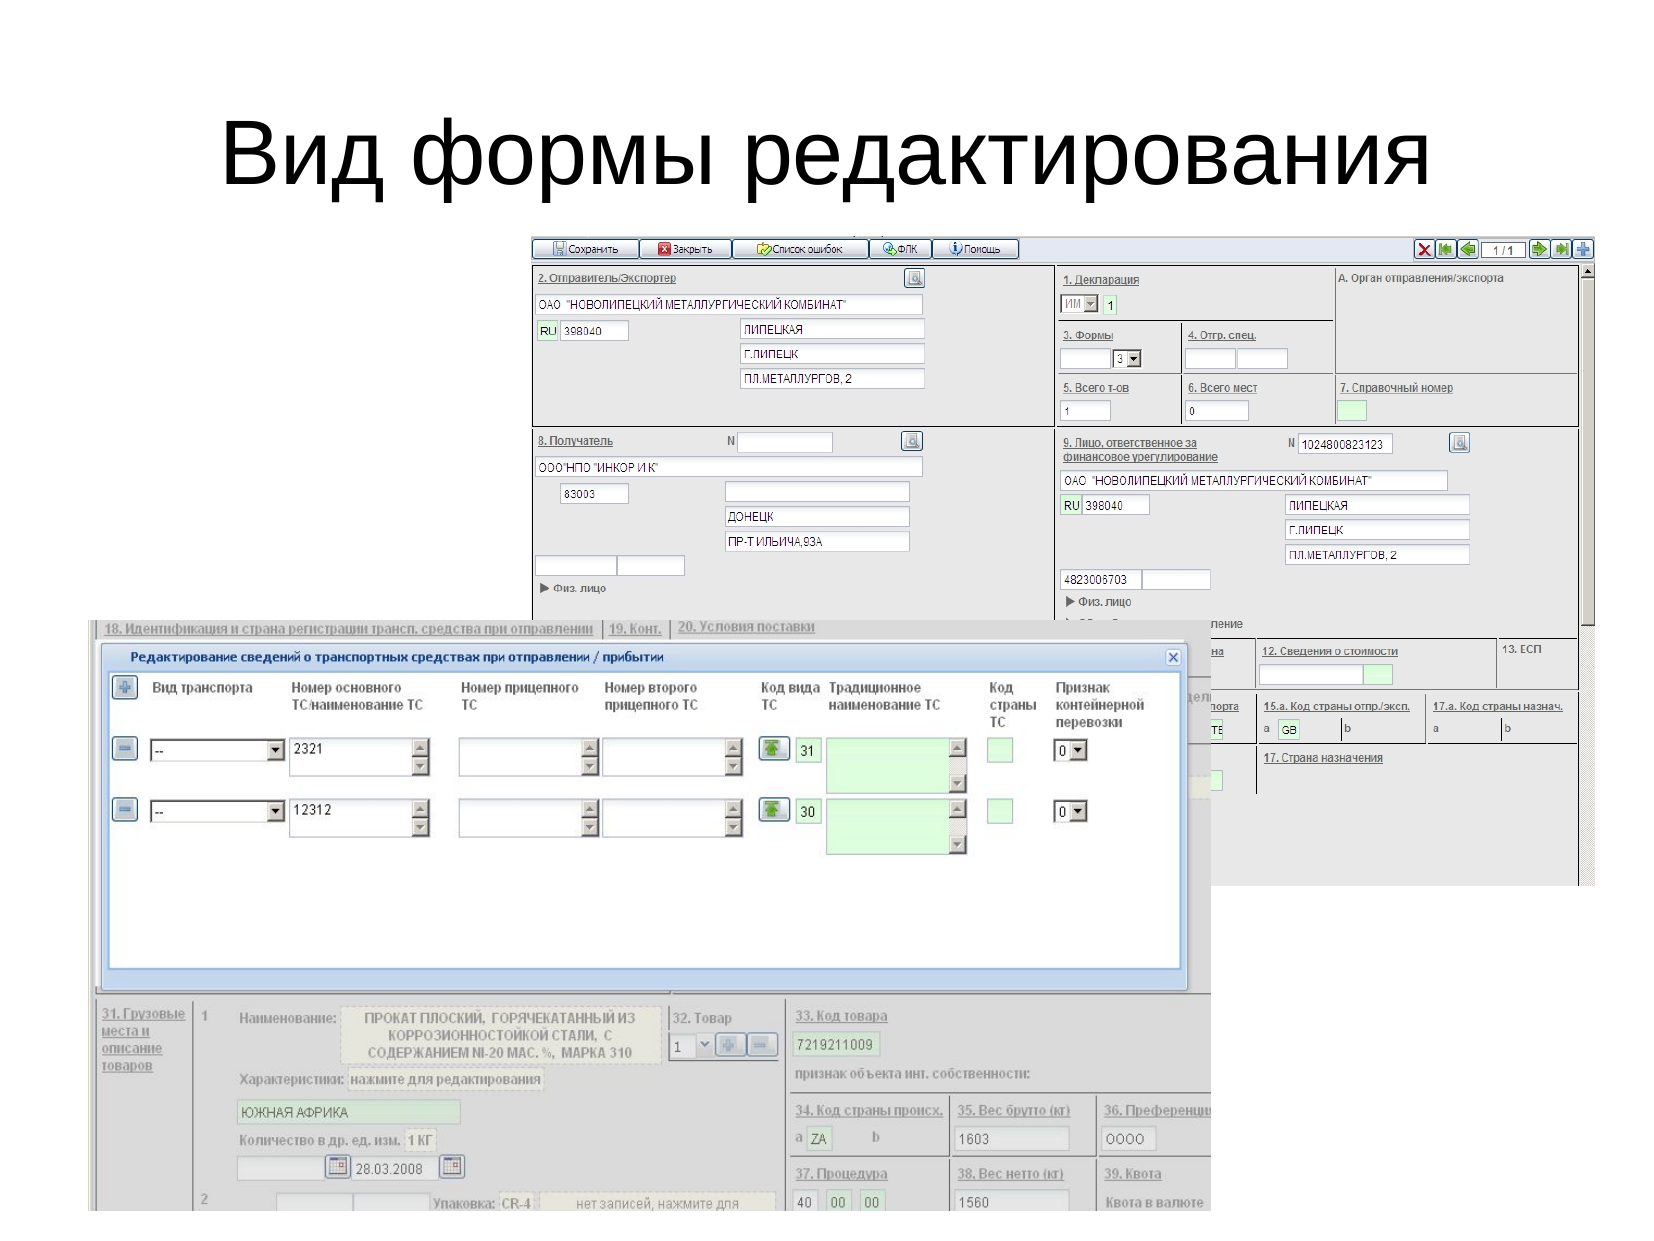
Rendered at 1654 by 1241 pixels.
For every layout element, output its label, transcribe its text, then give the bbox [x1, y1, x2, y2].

title Вид формы редактирования [82, 49, 1571, 257]
picture [88, 236, 1595, 1211]
